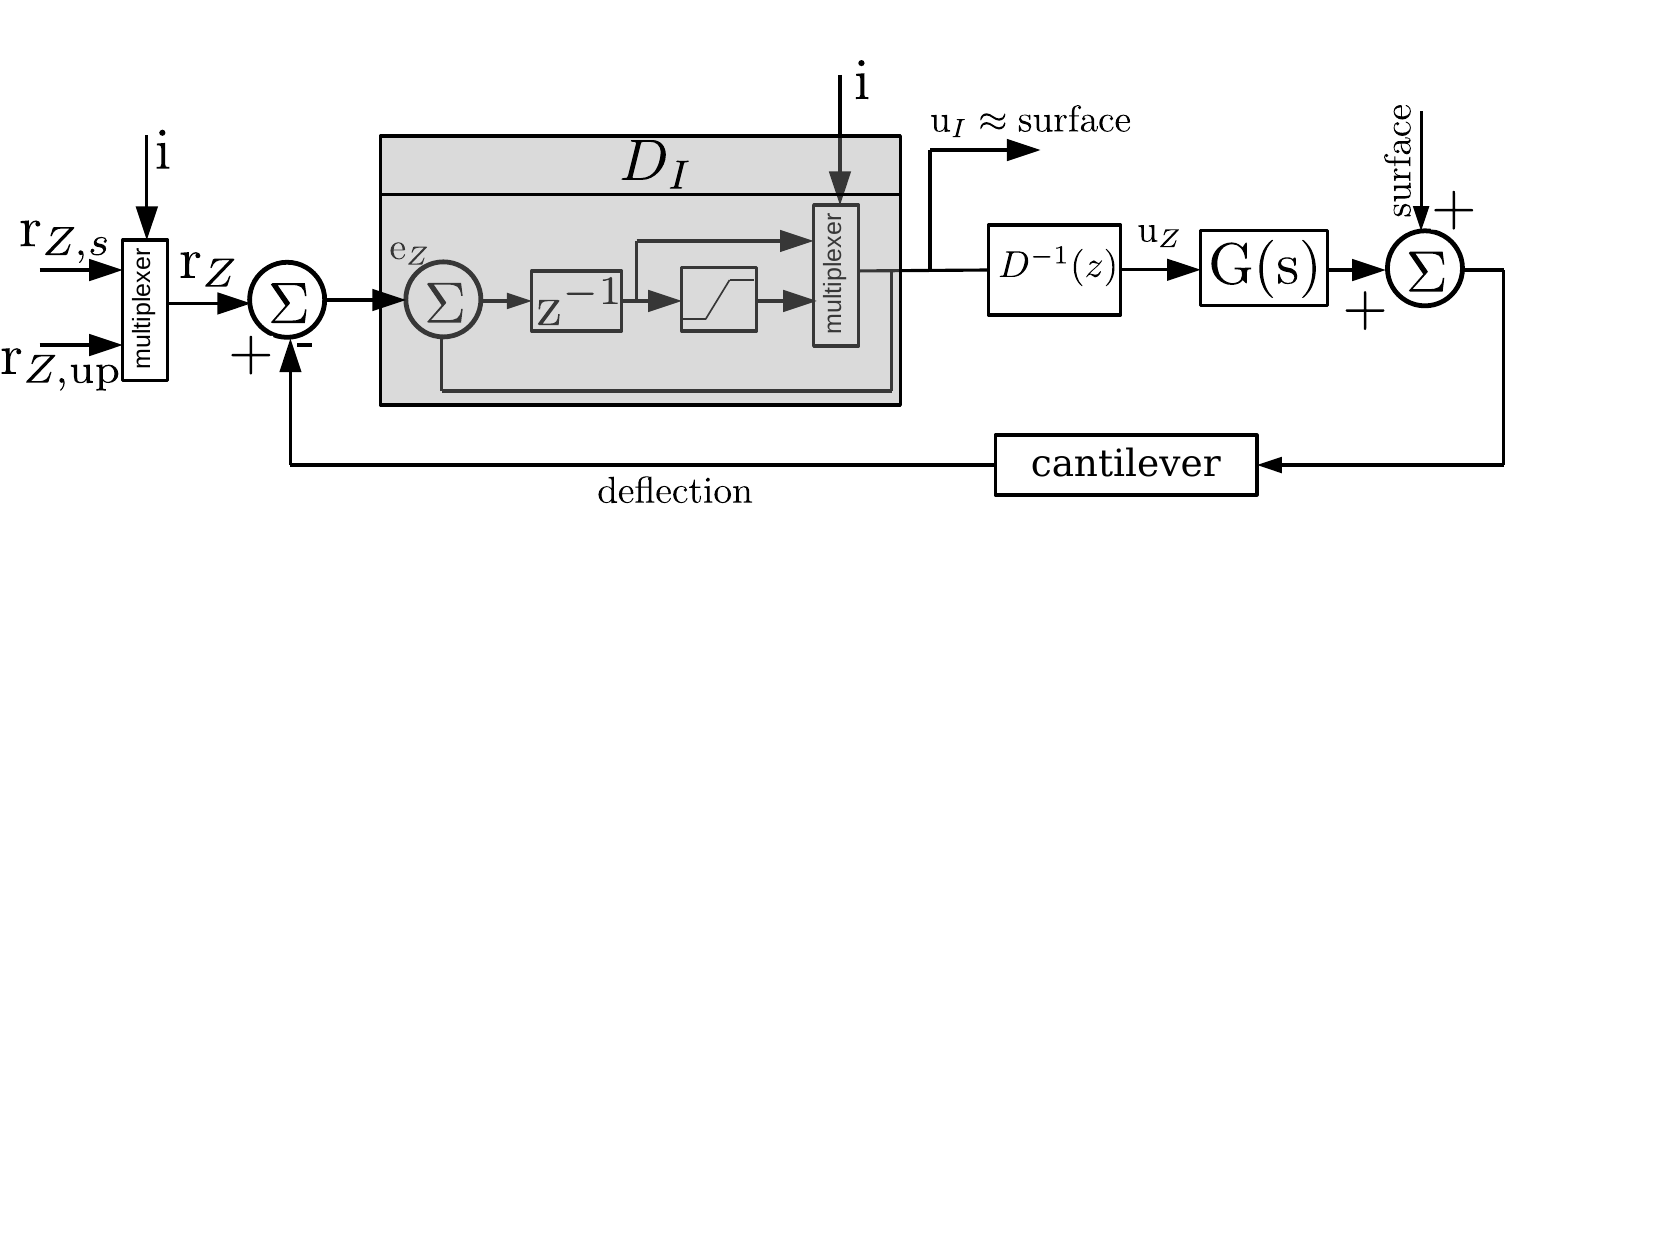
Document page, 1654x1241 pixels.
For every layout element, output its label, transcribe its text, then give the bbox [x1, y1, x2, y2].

text_box [159, 129, 166, 136]
text_box [1384, 105, 1411, 218]
text_box [380, 135, 901, 406]
text_box [1387, 230, 1463, 306]
text_box [1200, 230, 1328, 306]
text_box [1342, 291, 1388, 331]
text_box [156, 142, 170, 169]
text_box [296, 343, 313, 358]
text_box [1137, 225, 1181, 248]
text_box [228, 262, 325, 375]
text_box multiplexer [120, 173, 177, 385]
text_box [988, 225, 1121, 316]
text_box [930, 105, 1132, 138]
text_box [0, 348, 121, 391]
text_box [853, 60, 871, 100]
text_box [597, 476, 753, 504]
text_box [179, 252, 237, 287]
text_box [1431, 190, 1477, 230]
text_box cantilever [995, 435, 1258, 496]
text_box [19, 220, 110, 263]
